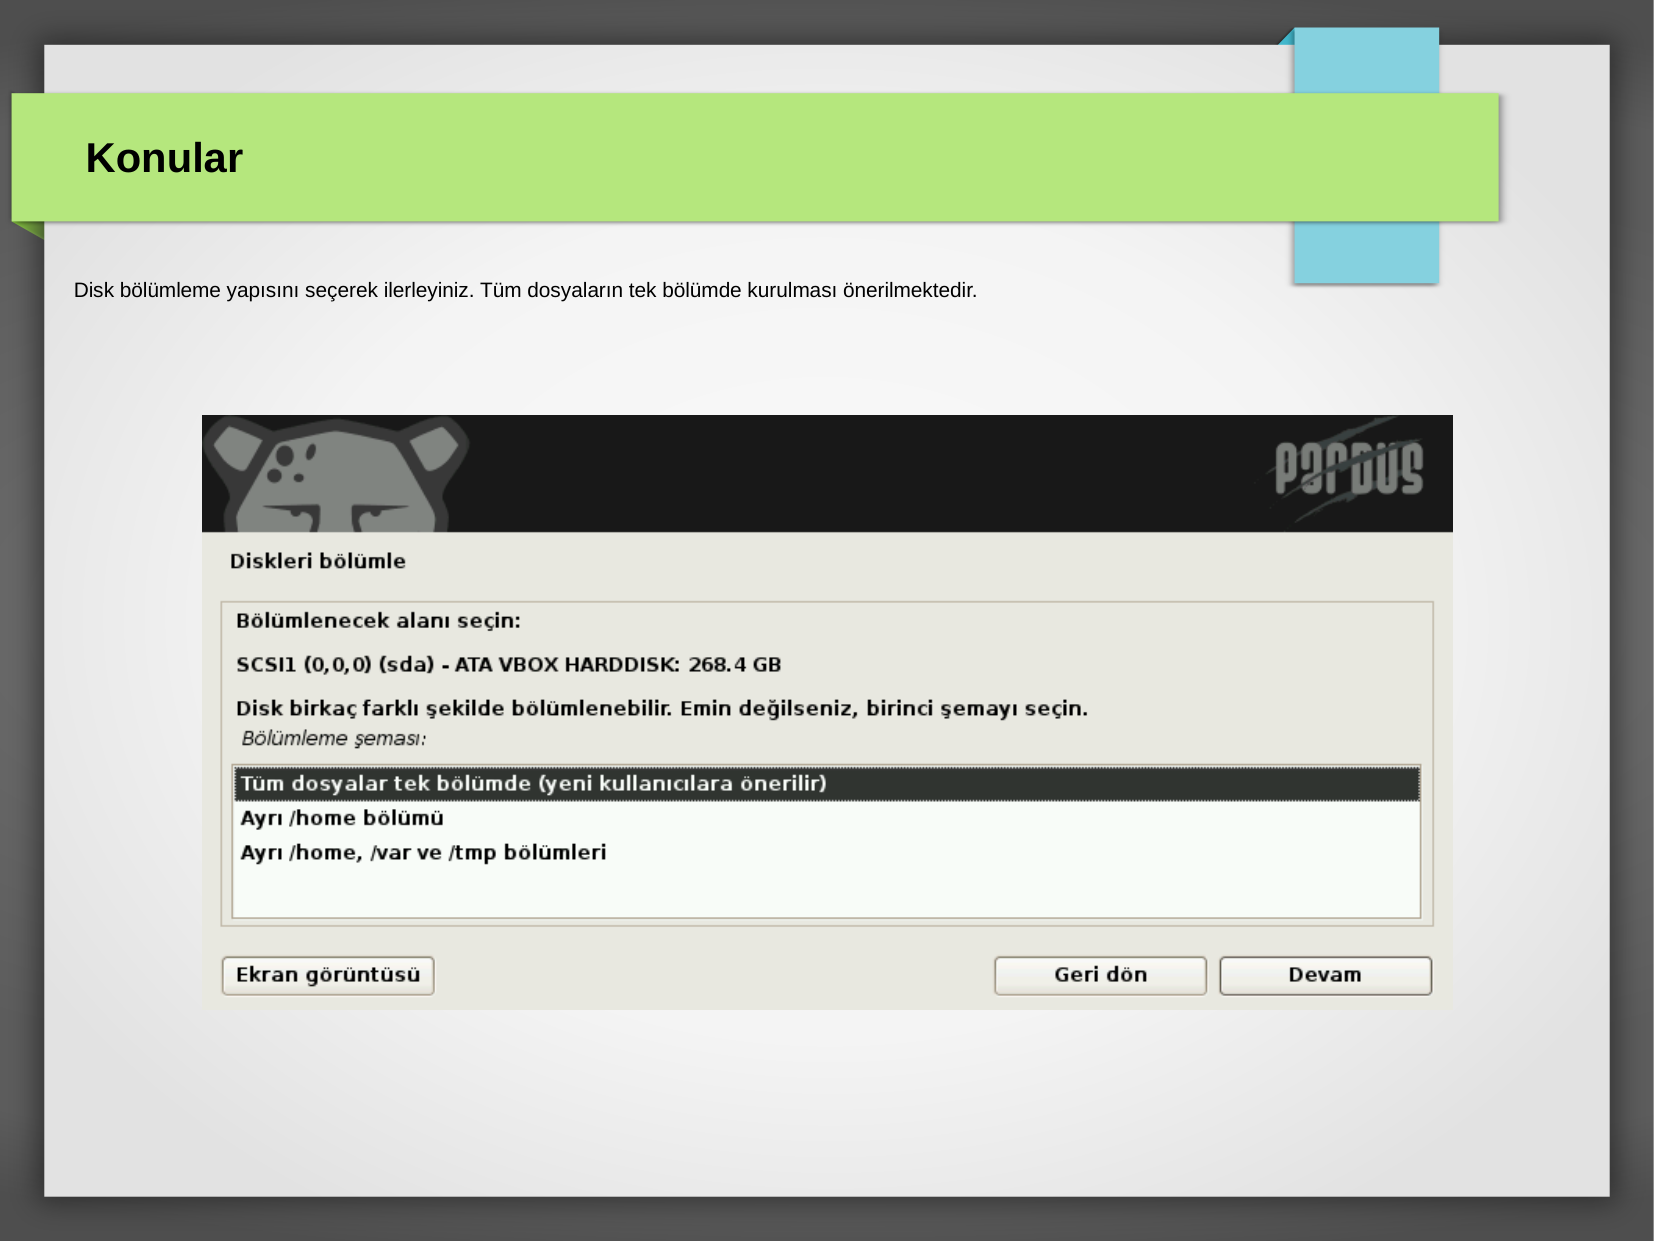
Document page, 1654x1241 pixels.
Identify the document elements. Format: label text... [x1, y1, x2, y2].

text_box Disk bölümleme yapısını seçerek ilerleyiniz. Tüm dosyaların tek bölümde kurulması önerilmektedir. [59, 271, 993, 310]
picture [0, 0, 1654, 1241]
text_box Konular [70, 127, 259, 189]
